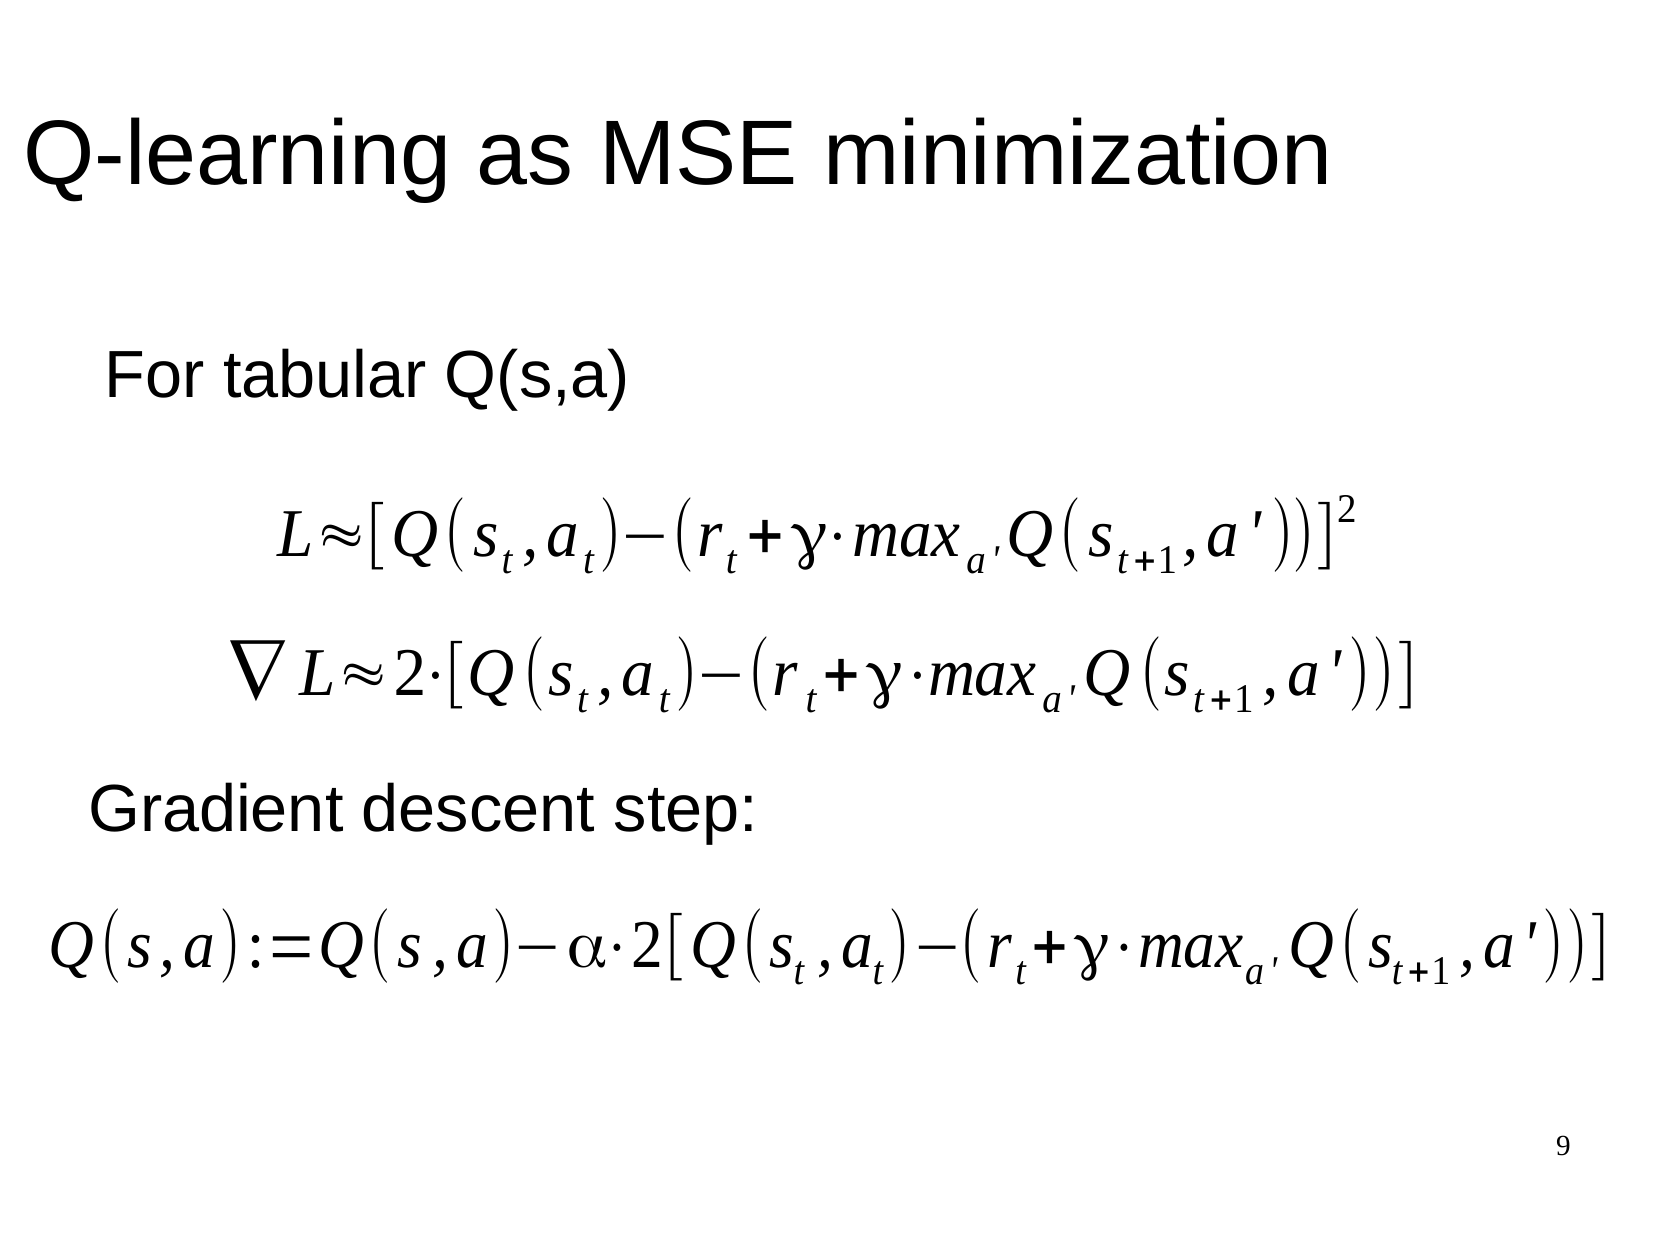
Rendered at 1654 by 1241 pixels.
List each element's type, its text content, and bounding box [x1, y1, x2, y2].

chart [257, 483, 1371, 581]
text_box For tabular Q(s,a) [69, 337, 1047, 413]
chart [32, 903, 1623, 992]
text_box Gradient descent step: [52, 770, 867, 846]
chart [209, 631, 1430, 720]
title Q-learning as MSE minimization [23, 49, 1512, 257]
